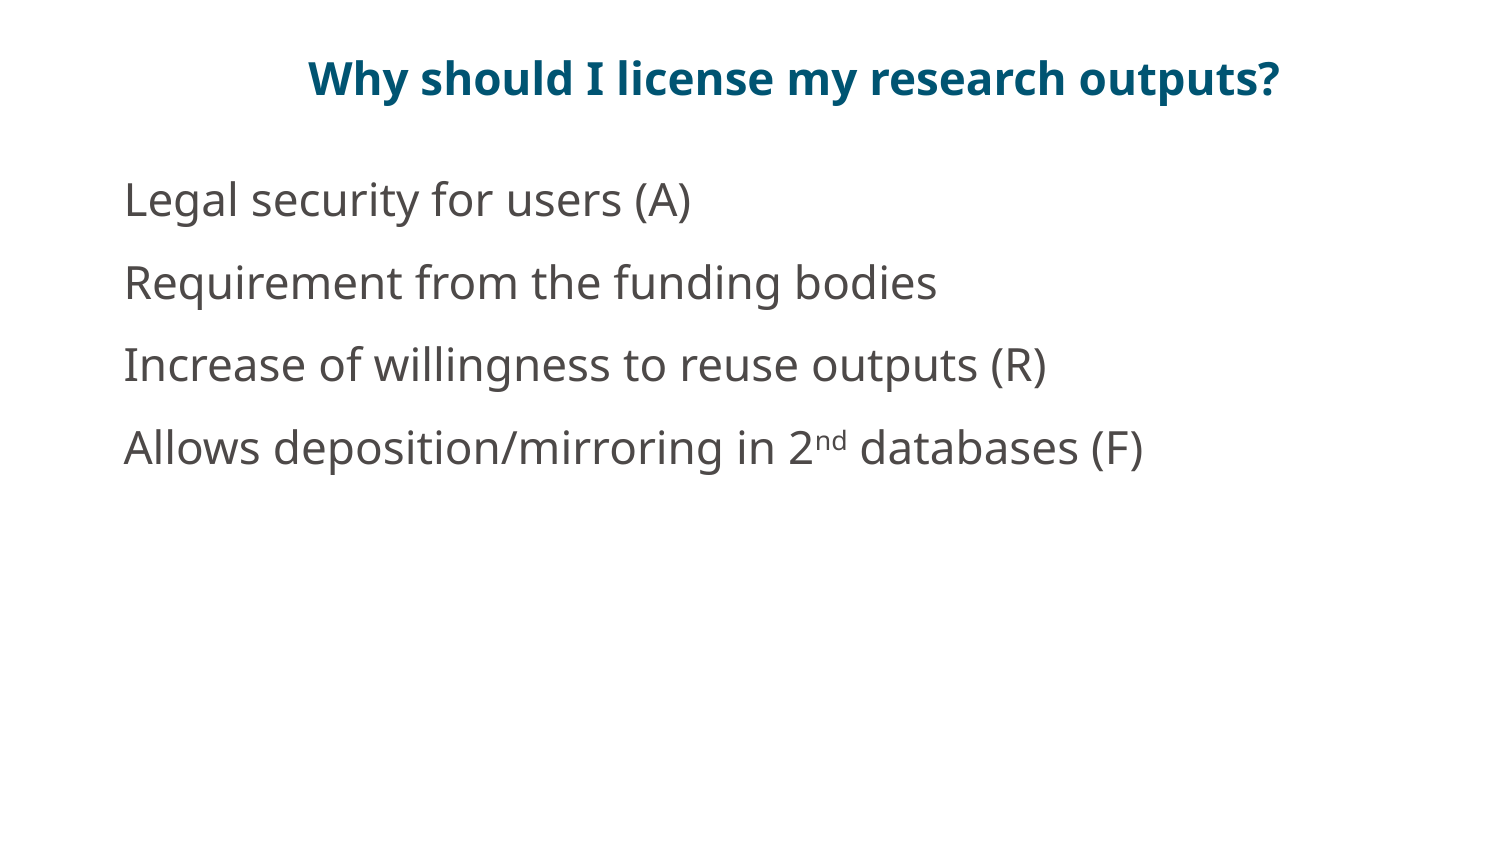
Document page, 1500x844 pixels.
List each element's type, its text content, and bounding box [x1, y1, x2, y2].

text_box Why should I license my research outputs? [170, 44, 1419, 159]
text_box Legal security for users (A) Requirement from the funding bodies Increase of willingness to reuse outputs (R) Allows deposition/mirroring in 2nd databases (F) [112, 137, 1415, 376]
